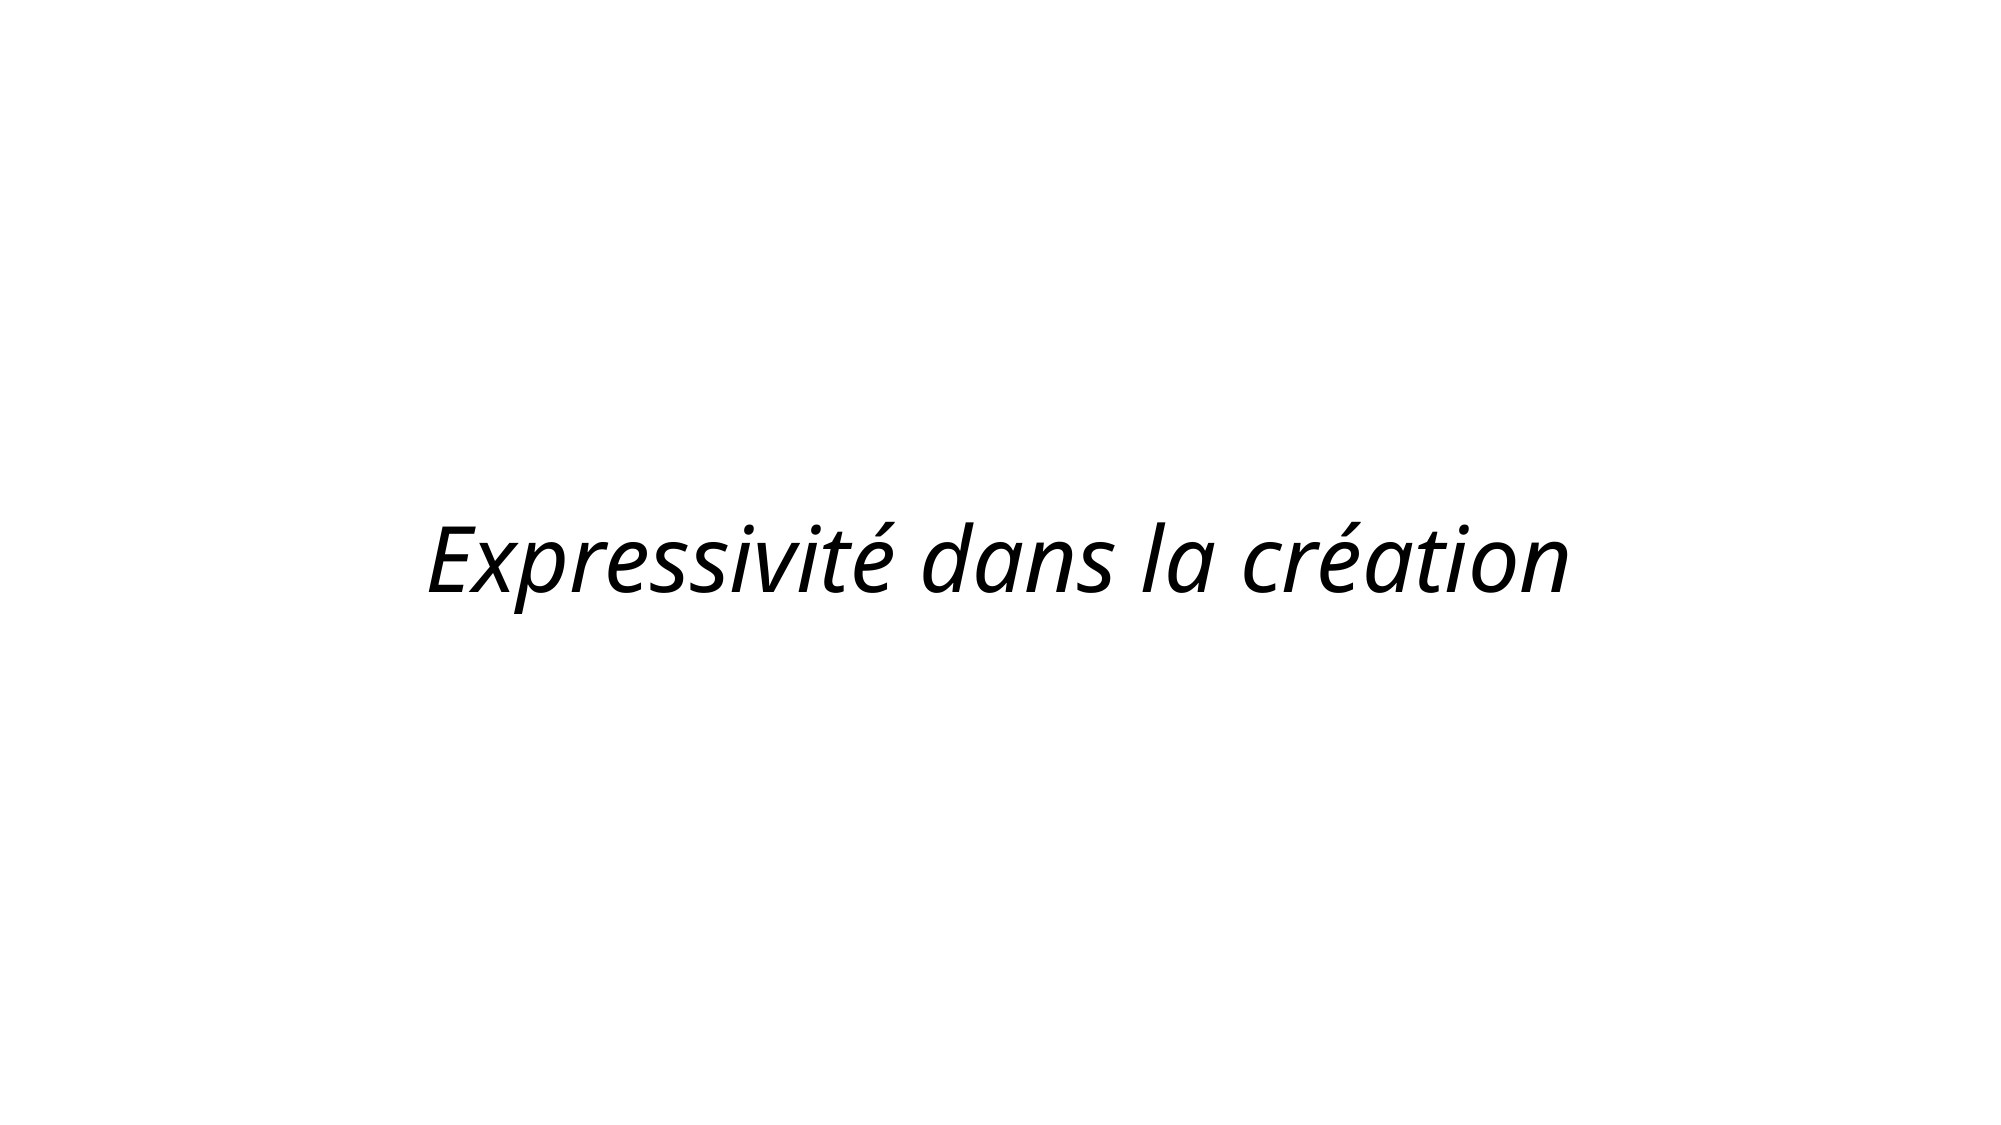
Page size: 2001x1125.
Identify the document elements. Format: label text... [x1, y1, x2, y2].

title Expressivité dans la création [137, 453, 1863, 672]
